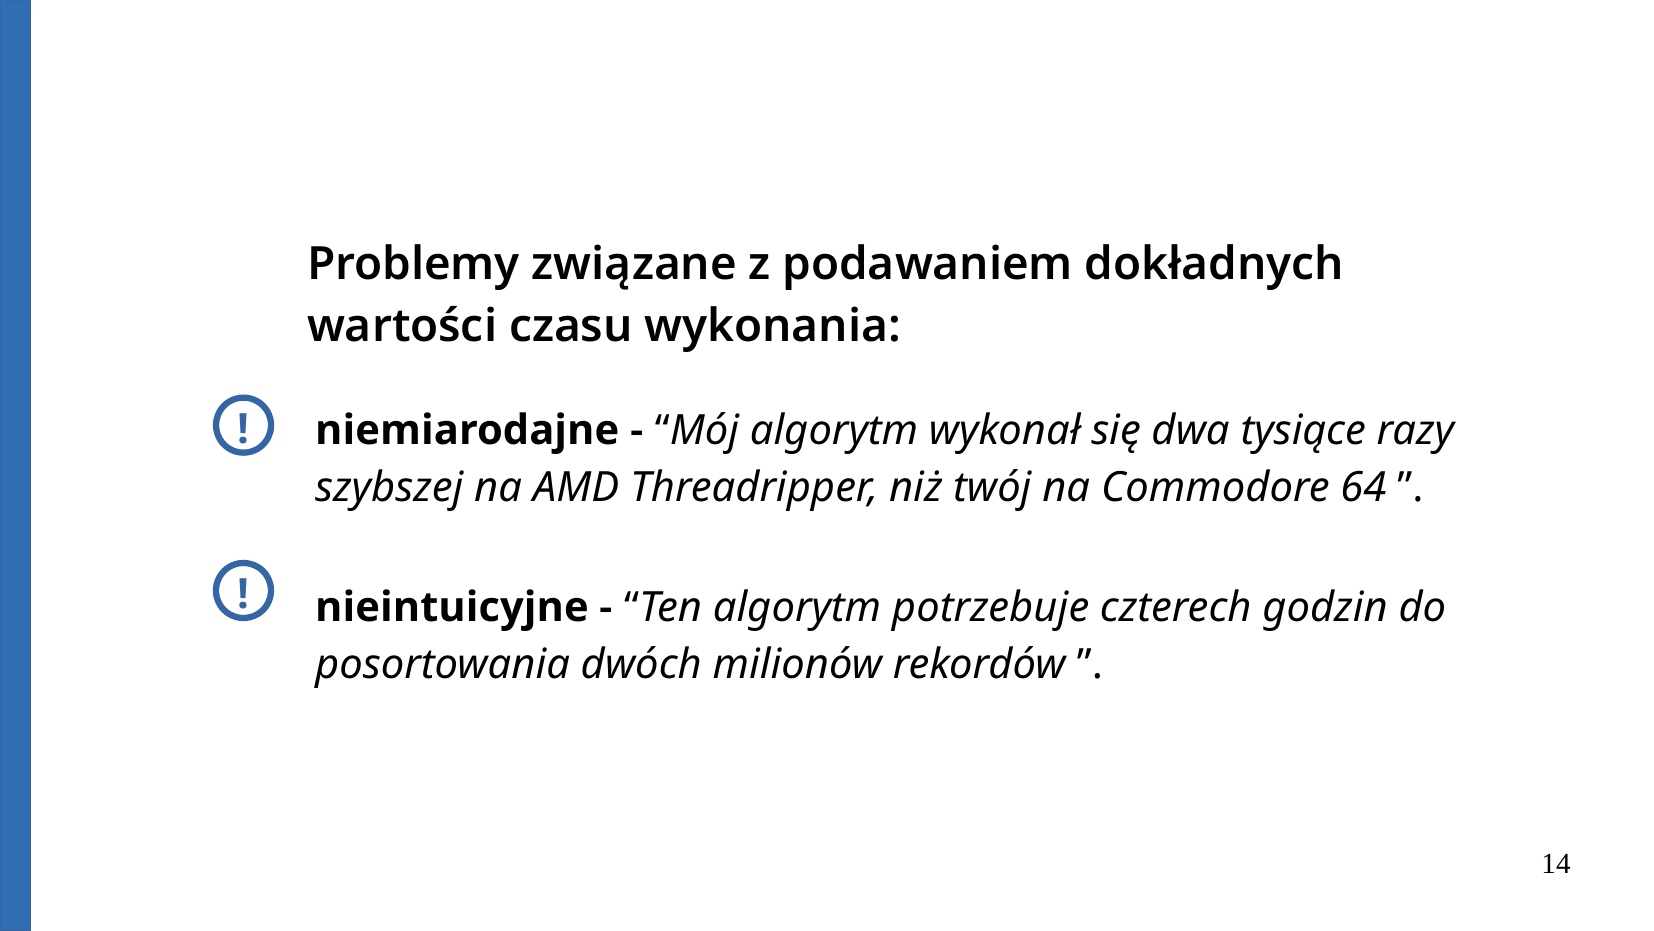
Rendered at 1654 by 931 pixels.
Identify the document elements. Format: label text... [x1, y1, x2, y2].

text_box [265, 407, 272, 443]
text_box [264, 572, 272, 609]
text_box niemiarodajne - “Mój algorytm wykonał się dwa tysiące razy szybszej na AMD Threadripper, niż twój na Commodore 64 ”. nieintuicyjne - “Ten algorytm potrzebuje czterech godzin do posortowania dwóch milionów rekordów ”. [300, 392, 1487, 713]
text_box [215, 573, 222, 608]
text_box ! [222, 556, 264, 626]
text_box ! [223, 443, 266, 463]
text_box Problemy związane z podawaniem dokładnych wartości czasu wykonania: [292, 222, 1392, 353]
text_box [216, 408, 222, 443]
text_box ! [222, 391, 265, 460]
text_box [0, 0, 31, 931]
